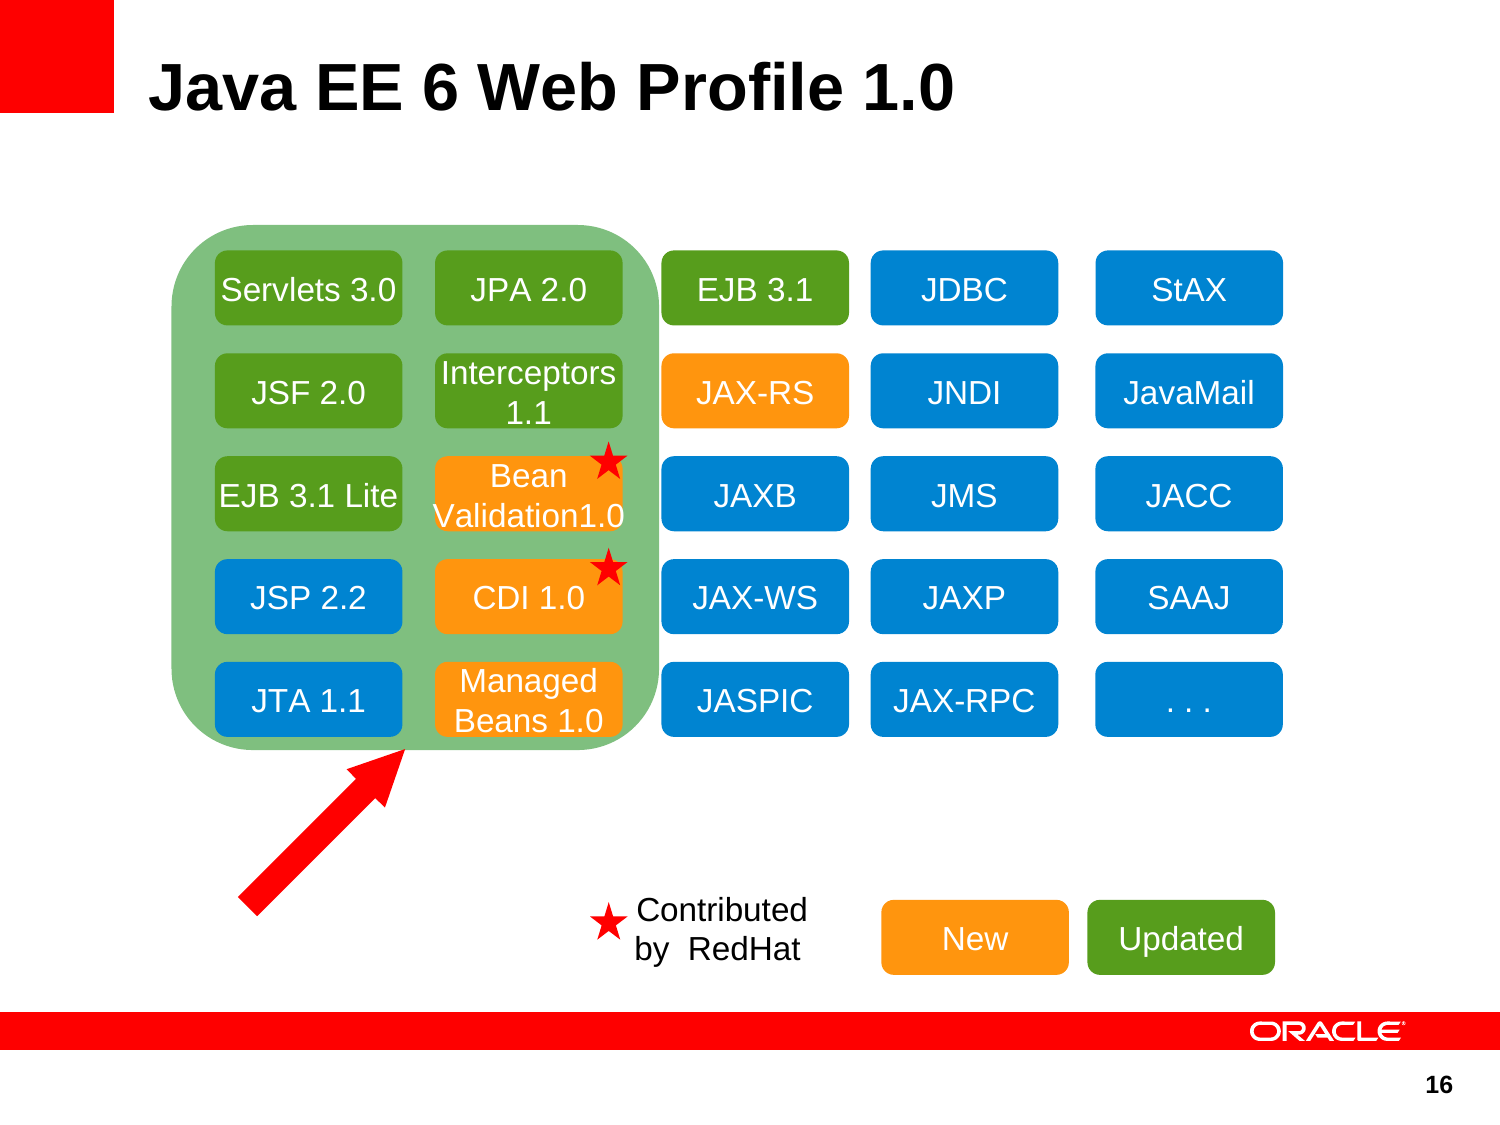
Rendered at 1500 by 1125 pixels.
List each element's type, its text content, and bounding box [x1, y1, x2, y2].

text_box JPA 2.0 [435, 250, 623, 326]
text_box Updated [1087, 899, 1276, 975]
text_box JavaMail [1095, 353, 1284, 429]
text_box JACC [1095, 456, 1283, 532]
text_box JAX-WS [661, 559, 850, 635]
text_box JAXB [661, 456, 850, 532]
title Java EE 6 Web Profile 1.0 [133, 30, 1378, 144]
text_box JMS [870, 456, 1059, 532]
text_box JTA 1.1 [214, 661, 403, 737]
text_box Servlets 3.0 [214, 250, 403, 326]
text_box Managed Beans 1.0 [435, 661, 623, 737]
text_box EJB 3.1 [661, 250, 850, 326]
text_box Contributed by RedHat [573, 840, 826, 976]
text_box SAAJ [1095, 559, 1283, 635]
text_box EJB 3.1 Lite [214, 456, 403, 532]
text_box JDBC [870, 250, 1059, 326]
text_box JAX-RS [661, 353, 850, 429]
text_box [171, 224, 660, 917]
text_box JSP 2.2 [214, 559, 403, 635]
text_box JASPIC [661, 661, 850, 737]
text_box Interceptors 1.1 [435, 353, 623, 429]
text_box Bean Validation1.0 [435, 456, 623, 532]
text_box . . . [1095, 661, 1283, 737]
picture [0, 0, 114, 113]
text_box CDI 1.0 [435, 559, 623, 635]
text_box New [881, 899, 1069, 975]
text_box StAX [1095, 250, 1284, 326]
picture [0, 1012, 1500, 1050]
text_box JNDI [870, 353, 1059, 429]
text_box JAXP [870, 559, 1059, 635]
text_box JAX-RPC [870, 661, 1059, 737]
text_box JSF 2.0 [214, 353, 403, 429]
